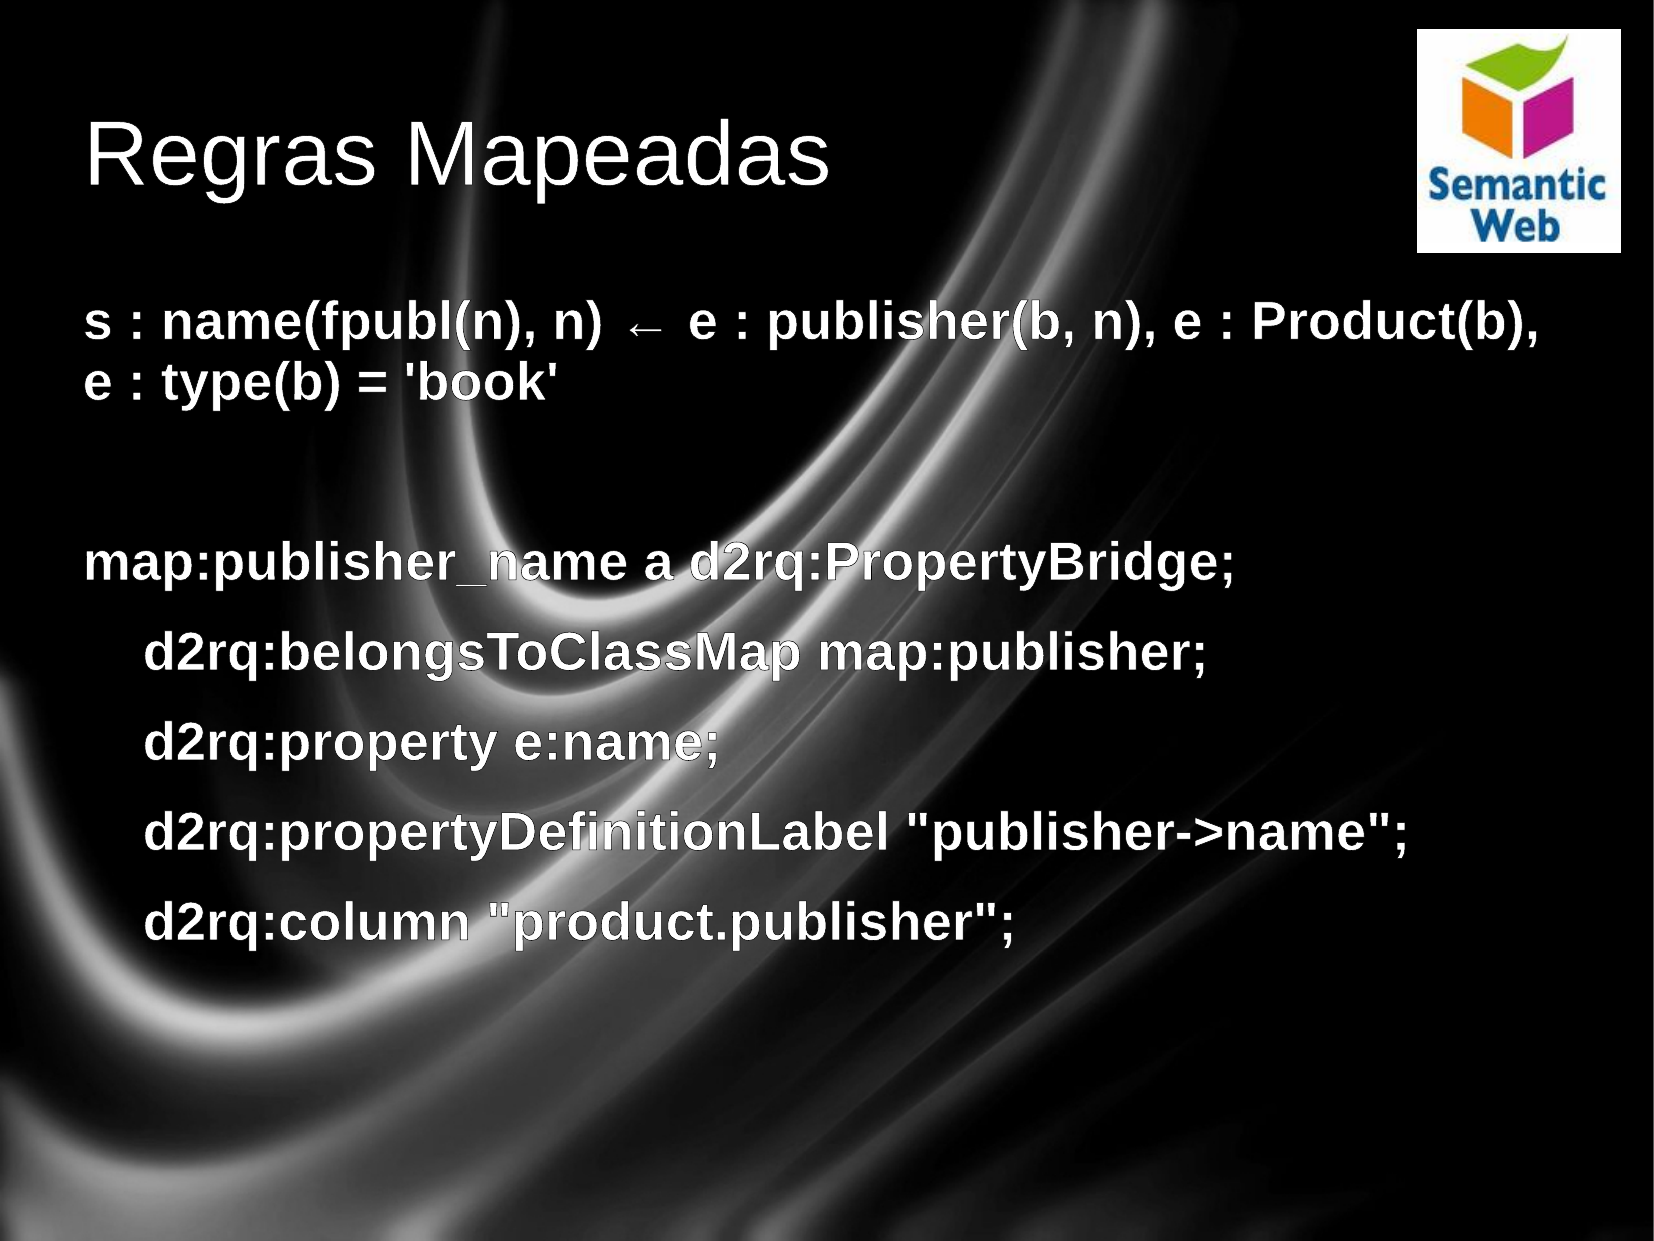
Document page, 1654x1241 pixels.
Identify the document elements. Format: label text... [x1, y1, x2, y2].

title Regras Mapeadas [82, 49, 1359, 257]
picture [0, 0, 1654, 1241]
list s : name(fpubl(n), n) ← e : publisher(b, n), e : Product(b), e : type(b) = 'book' map:publisher_name a d2rq:PropertyBridge; d2rq:belongsToClassMap map:publisher; d2rq:property e:name; d2rq:propertyDefinitionLabel "publisher->name"; d2rq:column "product.publisher"; [82, 290, 1571, 1109]
